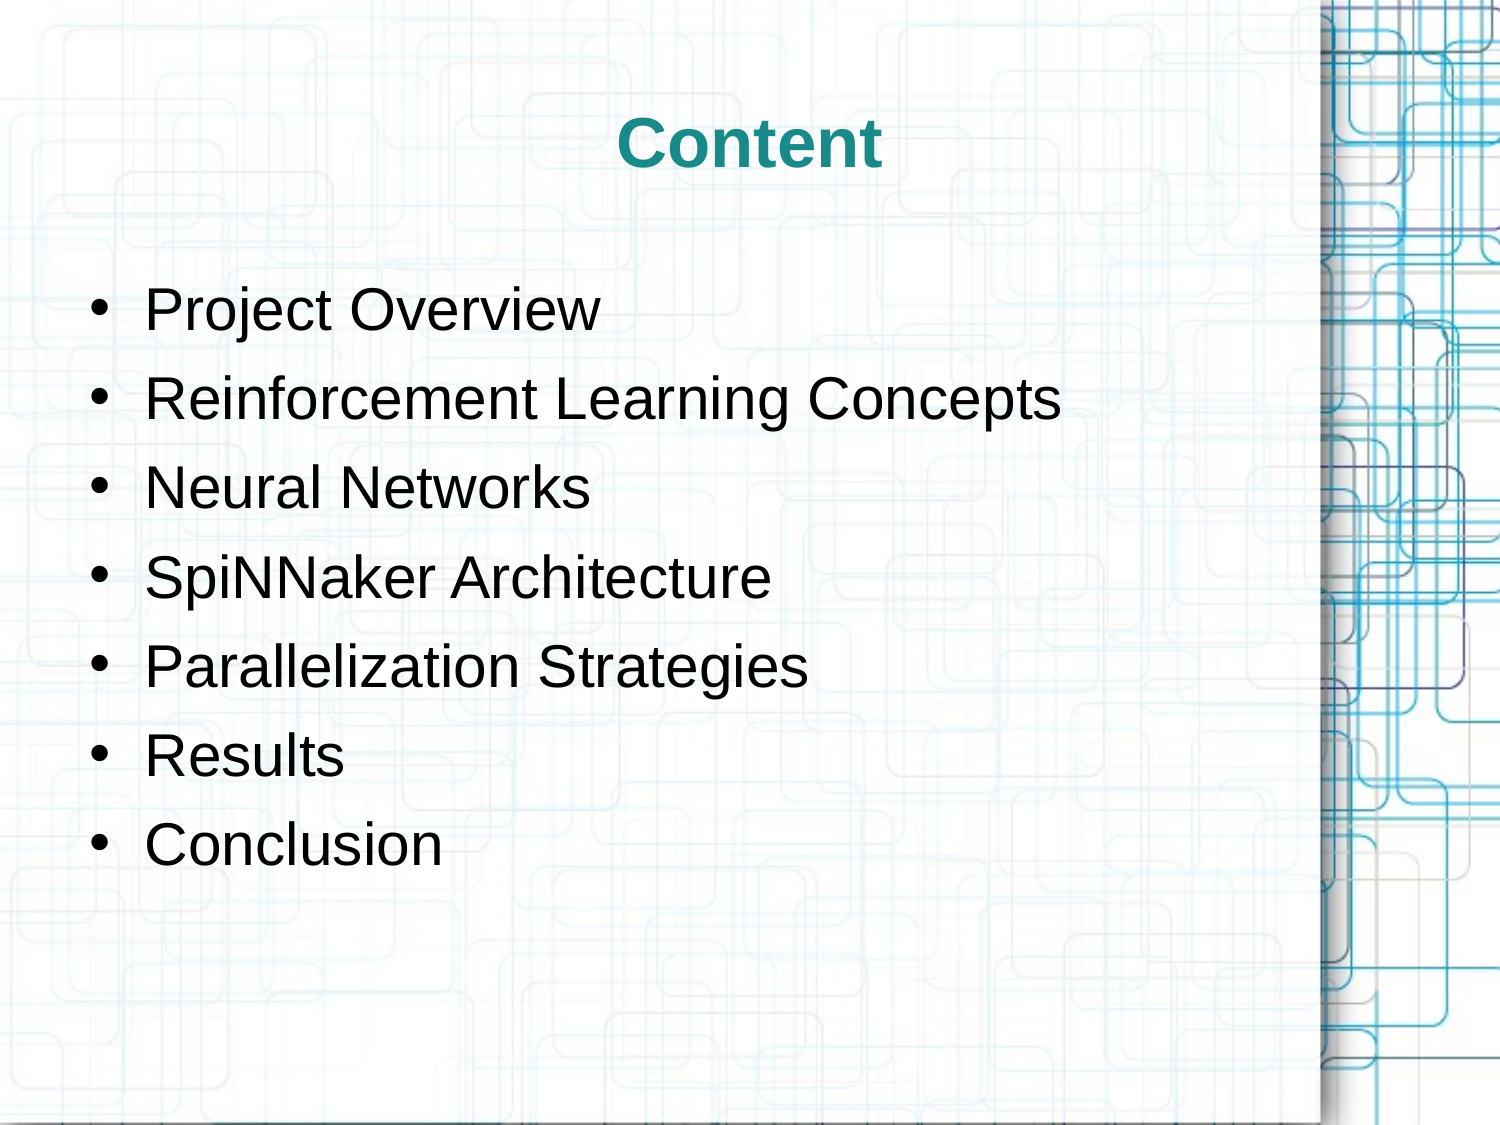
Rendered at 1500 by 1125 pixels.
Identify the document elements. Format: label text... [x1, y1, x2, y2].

picture [0, 0, 1500, 1125]
title Content [75, 45, 1426, 233]
list Project Overview Reinforcement Learning Concepts Neural Networks SpiNNaker Architecture Parallelization Strategies Results Conclusion [75, 262, 1426, 1006]
